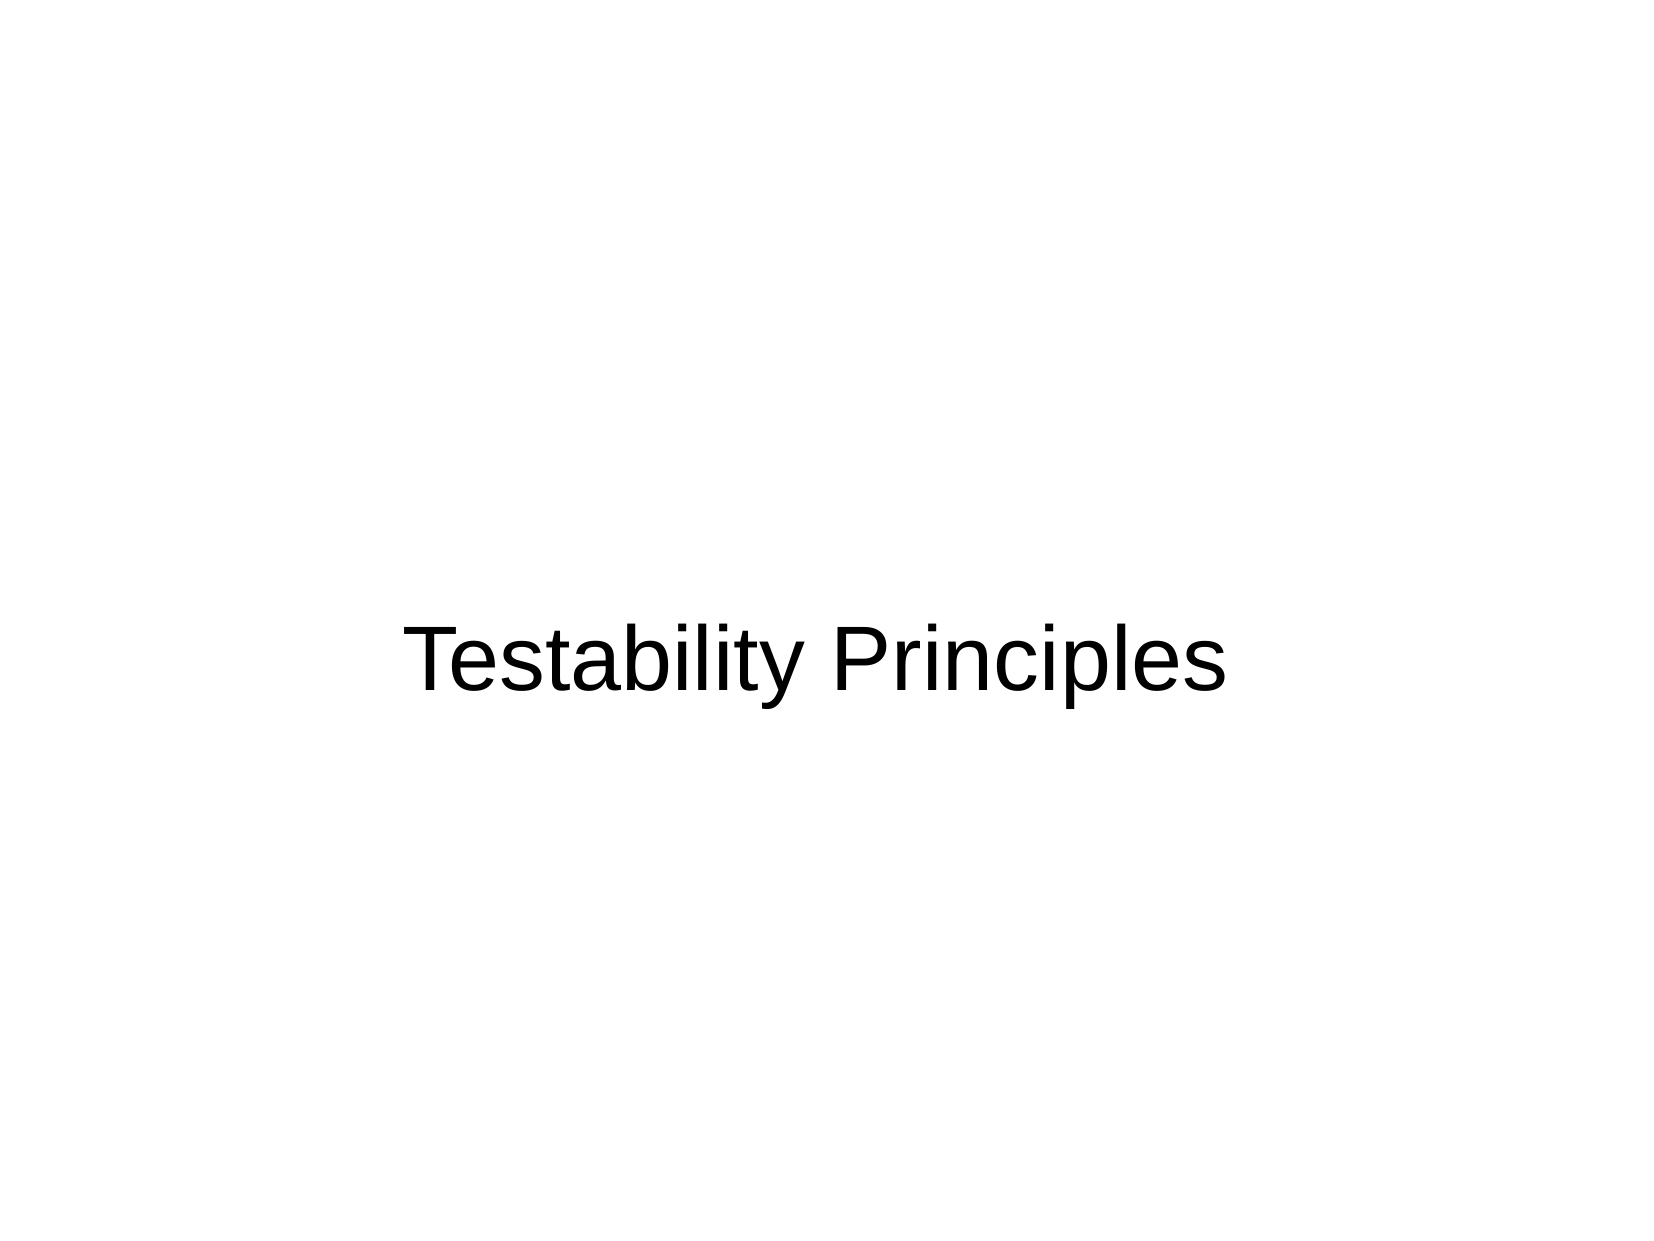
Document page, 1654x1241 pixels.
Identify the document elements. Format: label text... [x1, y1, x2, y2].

title Testability Principles [71, 555, 1561, 763]
